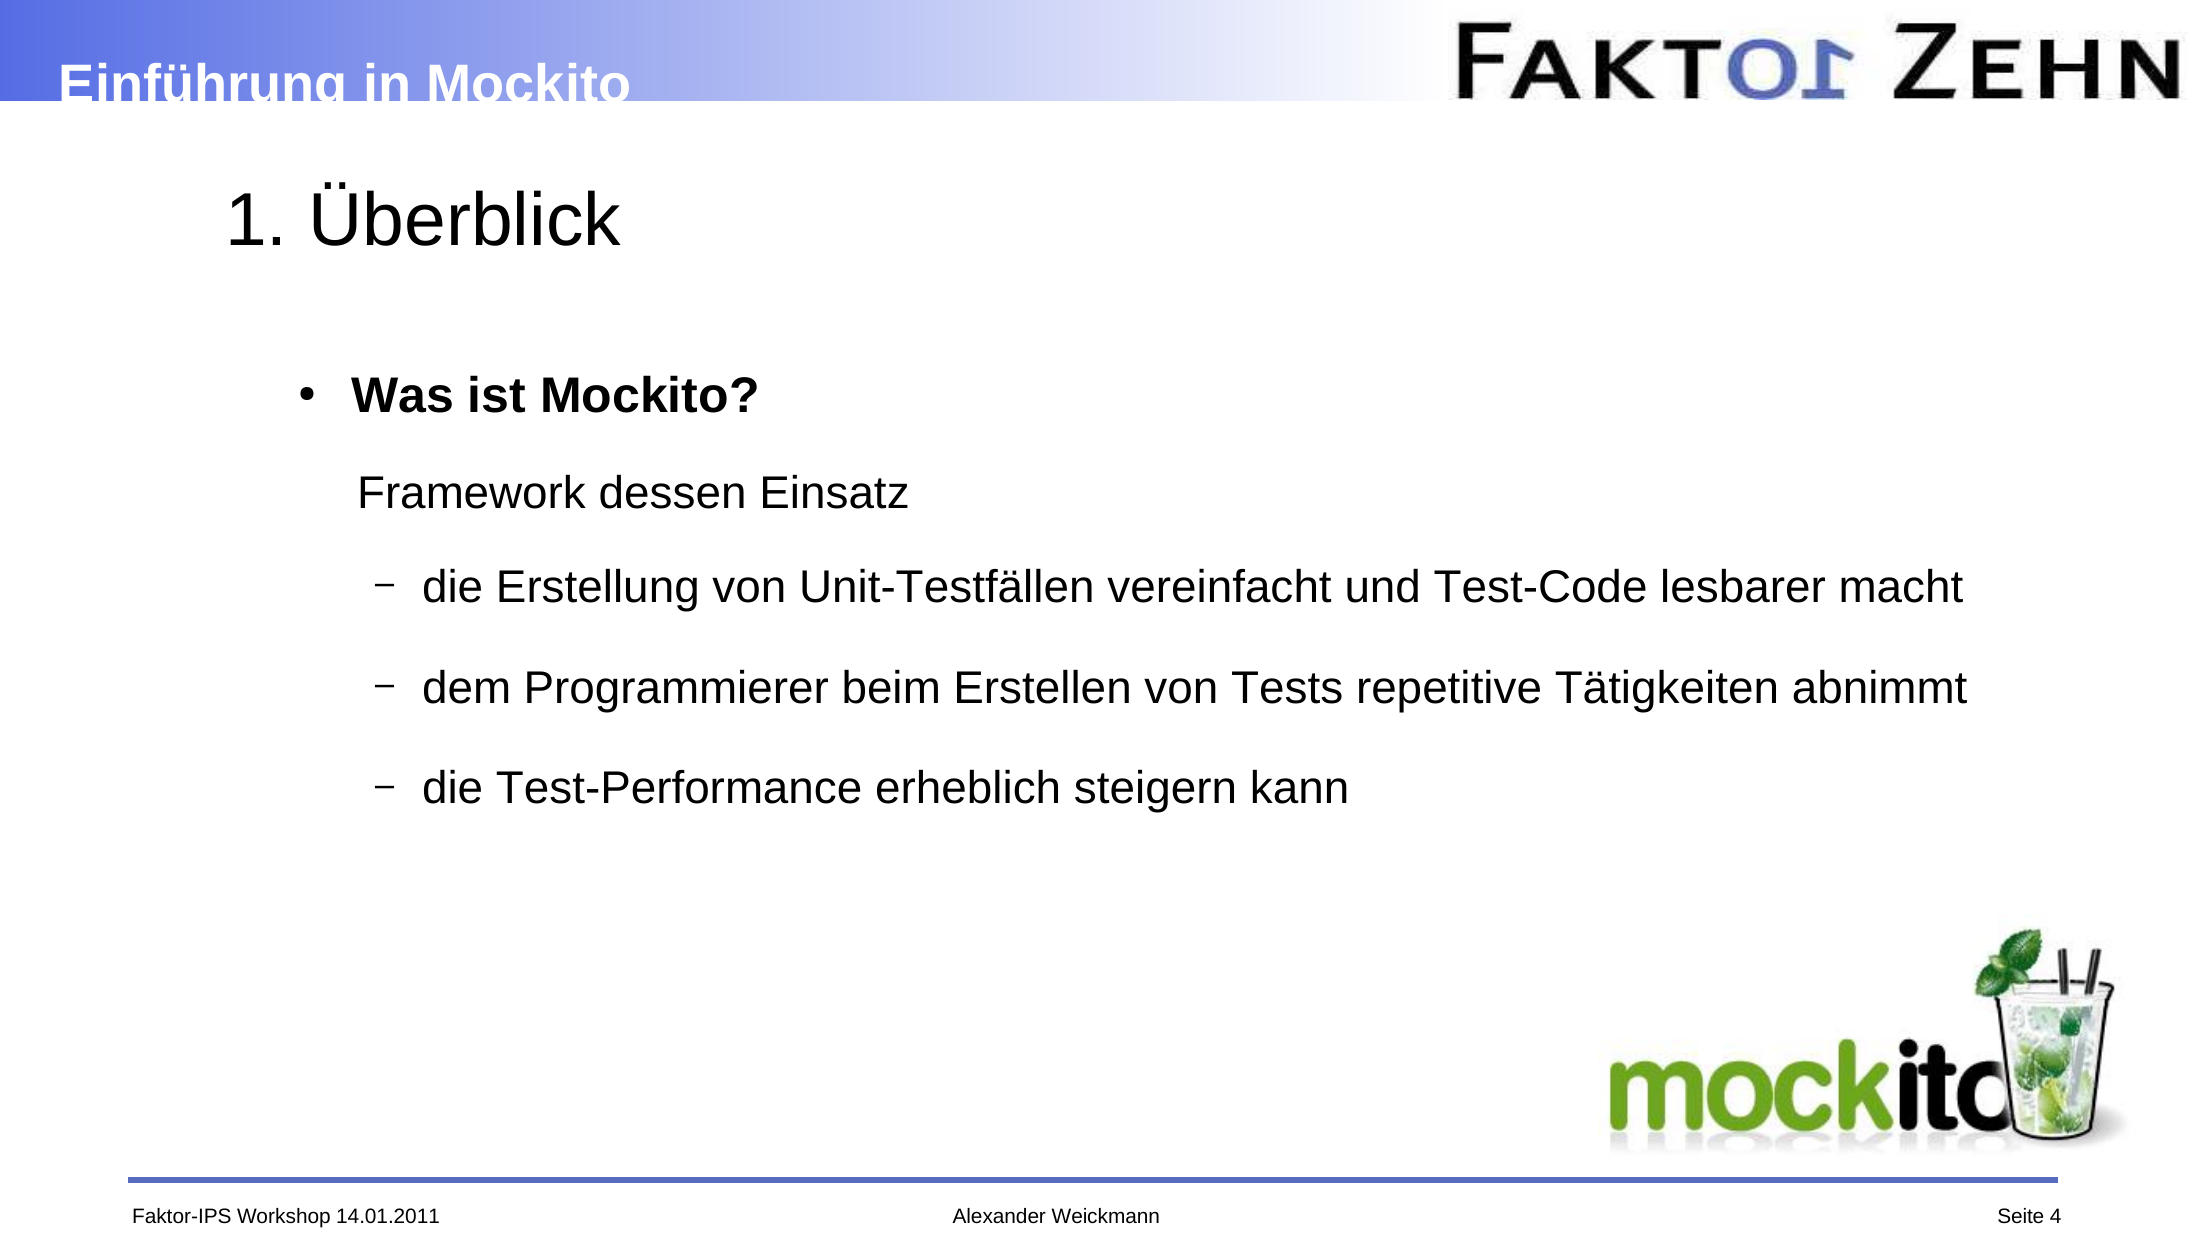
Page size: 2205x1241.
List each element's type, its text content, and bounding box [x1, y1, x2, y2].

title 1. Überblick [225, 142, 1981, 296]
picture [1448, 7, 2191, 100]
picture [1598, 914, 2141, 1167]
list Was ist Mockito? Framework dessen Einsatz die Erstellung von Unit-Testfällen vereinfacht und Test-Code lesbarer macht dem Programmierer beim Erstellen von Tests repetitive Tätigkeiten abnimmt die Test-Performance erheblich steigern kann [280, 339, 2036, 1108]
